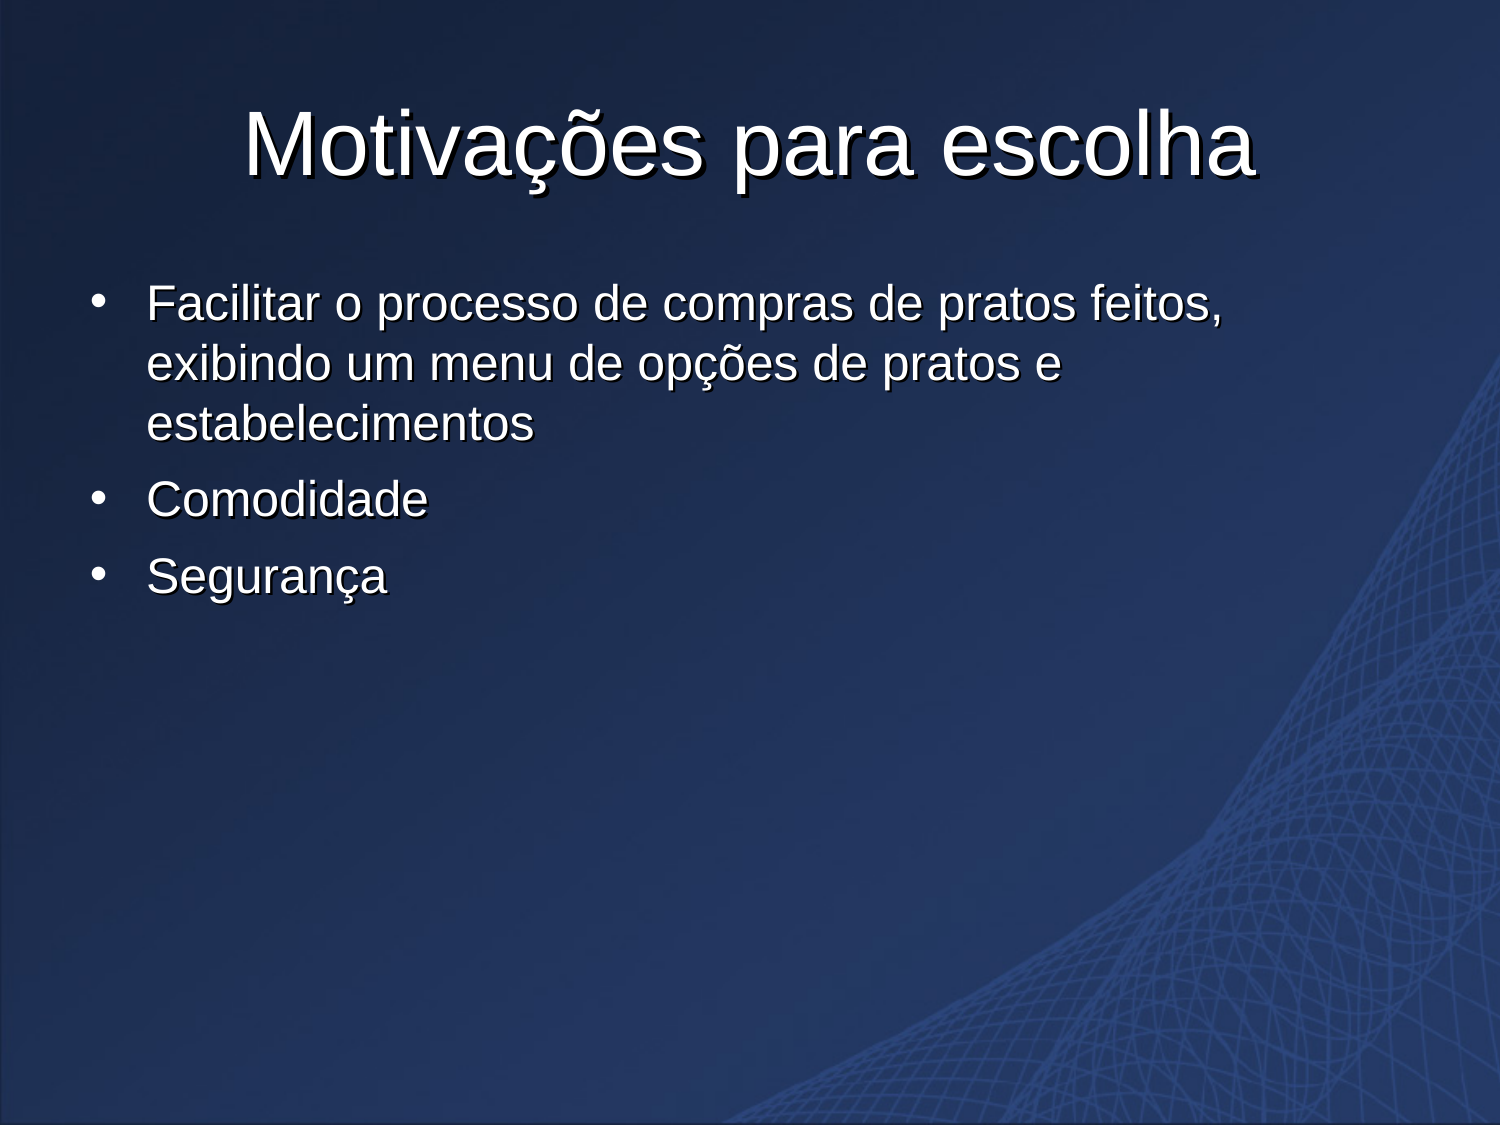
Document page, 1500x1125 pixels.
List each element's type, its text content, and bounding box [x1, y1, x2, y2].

picture [0, 0, 1500, 1125]
title Motivações para escolha [75, 20, 1426, 257]
list Facilitar o processo de compras de pratos feitos, exibindo um menu de opções de pratos e estabelecimentos Comodidade Segurança [75, 262, 1426, 1006]
